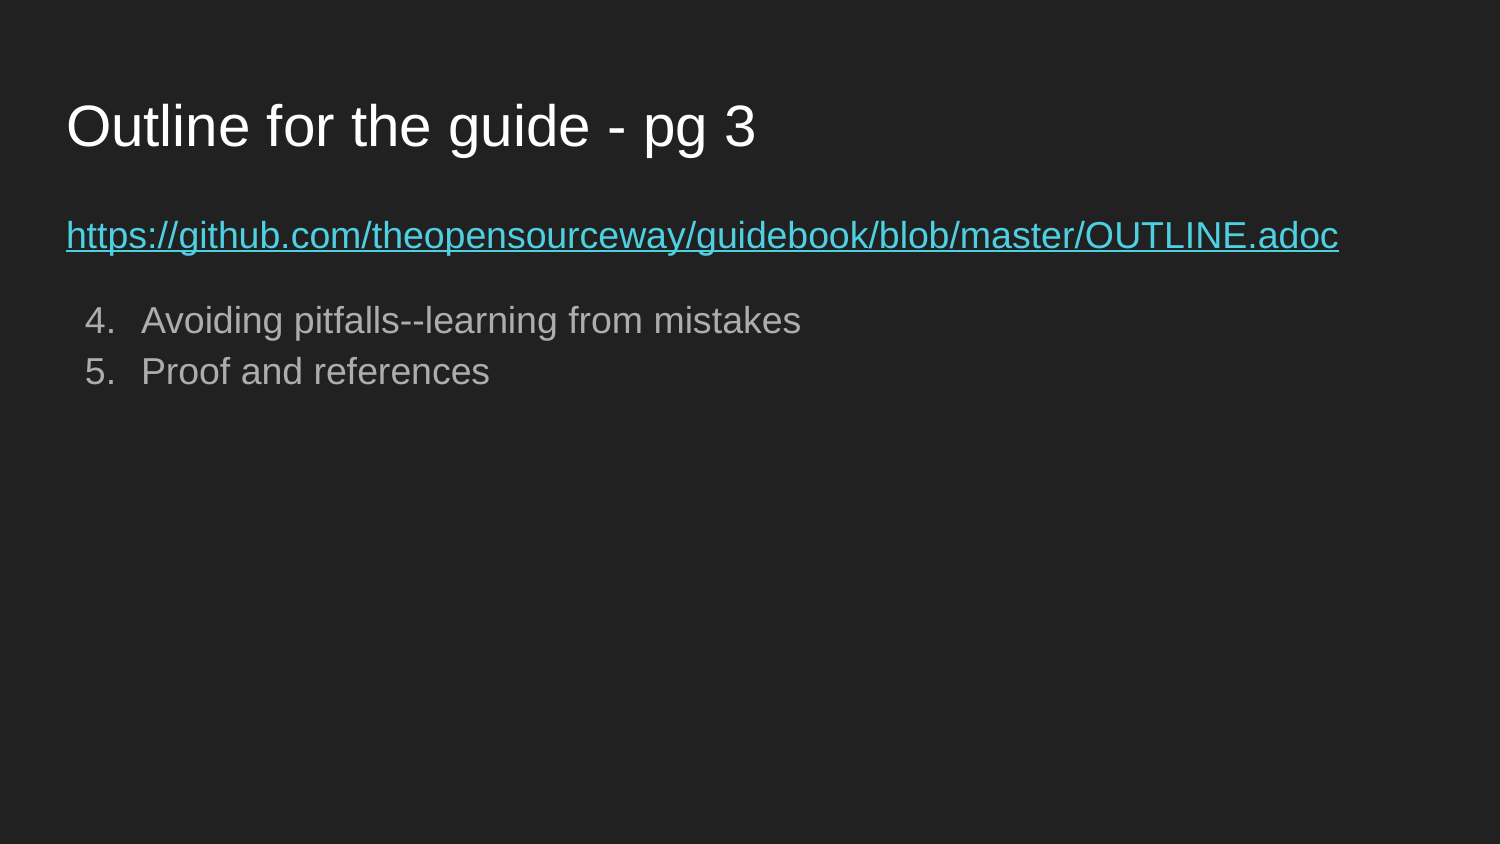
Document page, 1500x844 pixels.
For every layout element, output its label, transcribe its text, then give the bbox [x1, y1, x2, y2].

list https://github.com/theopensourceway/guidebook/blob/master/OUTLINE.adoc Avoiding pitfalls--learning from mistakes Proof and references [51, 189, 1449, 750]
title Outline for the guide - pg 3 [51, 72, 1449, 167]
